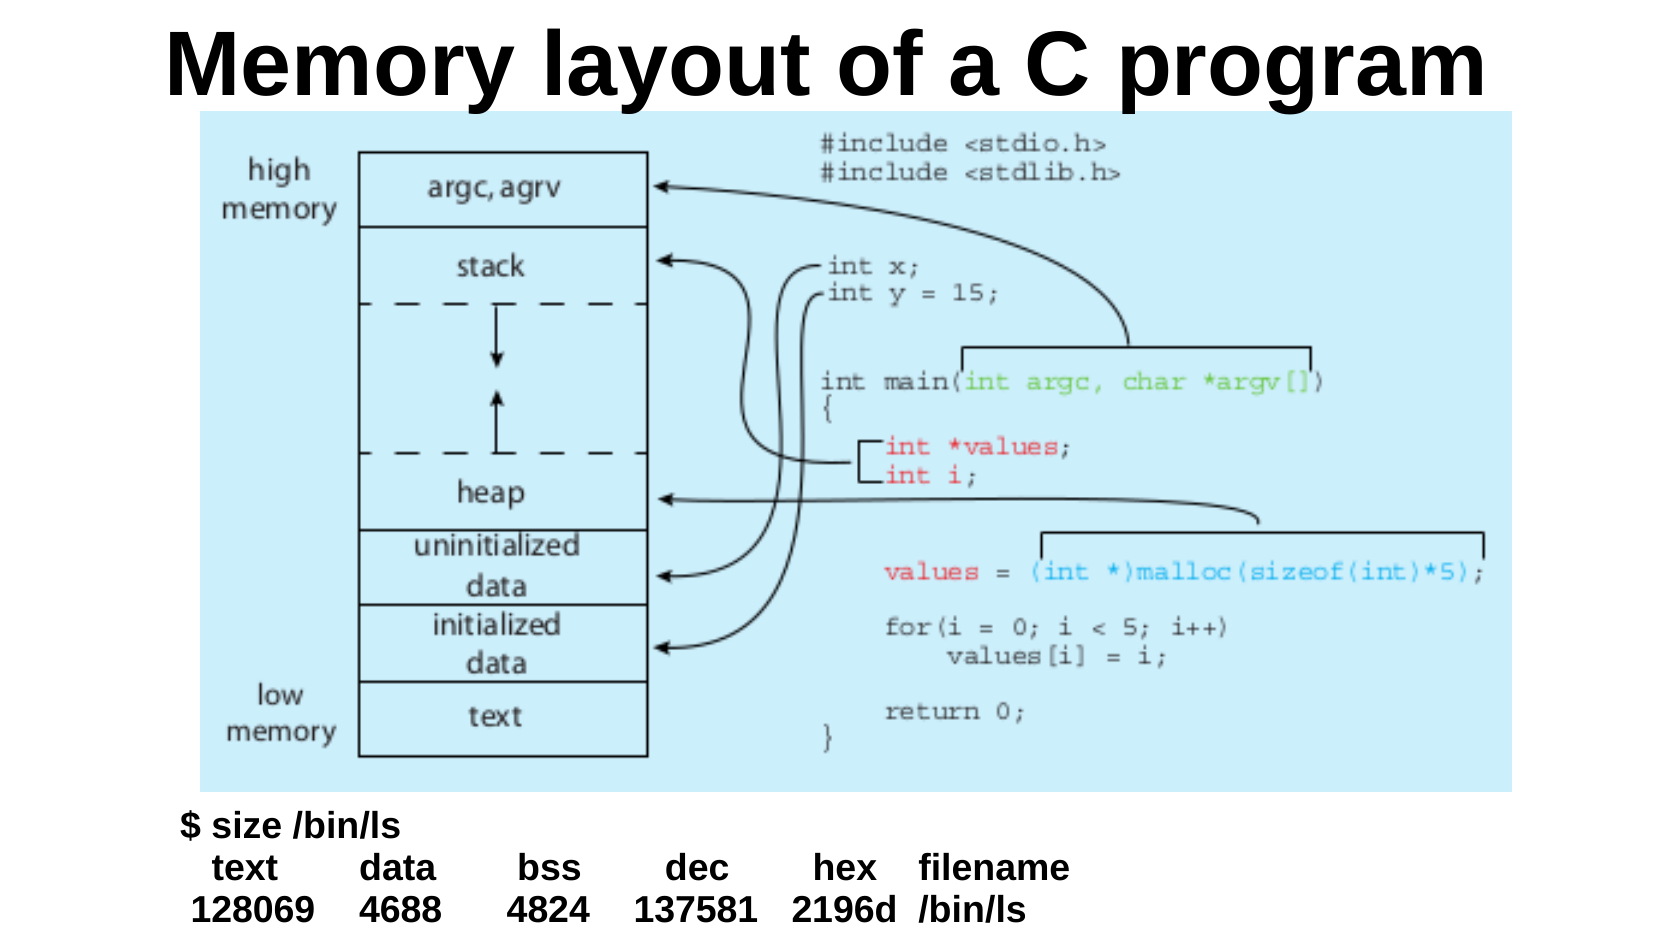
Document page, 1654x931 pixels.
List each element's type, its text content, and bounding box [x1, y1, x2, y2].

text_box $ size /bin/ls text data bss dec hex filename 128069 4688 4824 137581 2196d /bin/ls [165, 797, 1382, 931]
picture [200, 142, 1512, 792]
title Memory layout of a C program [82, 0, 1571, 142]
